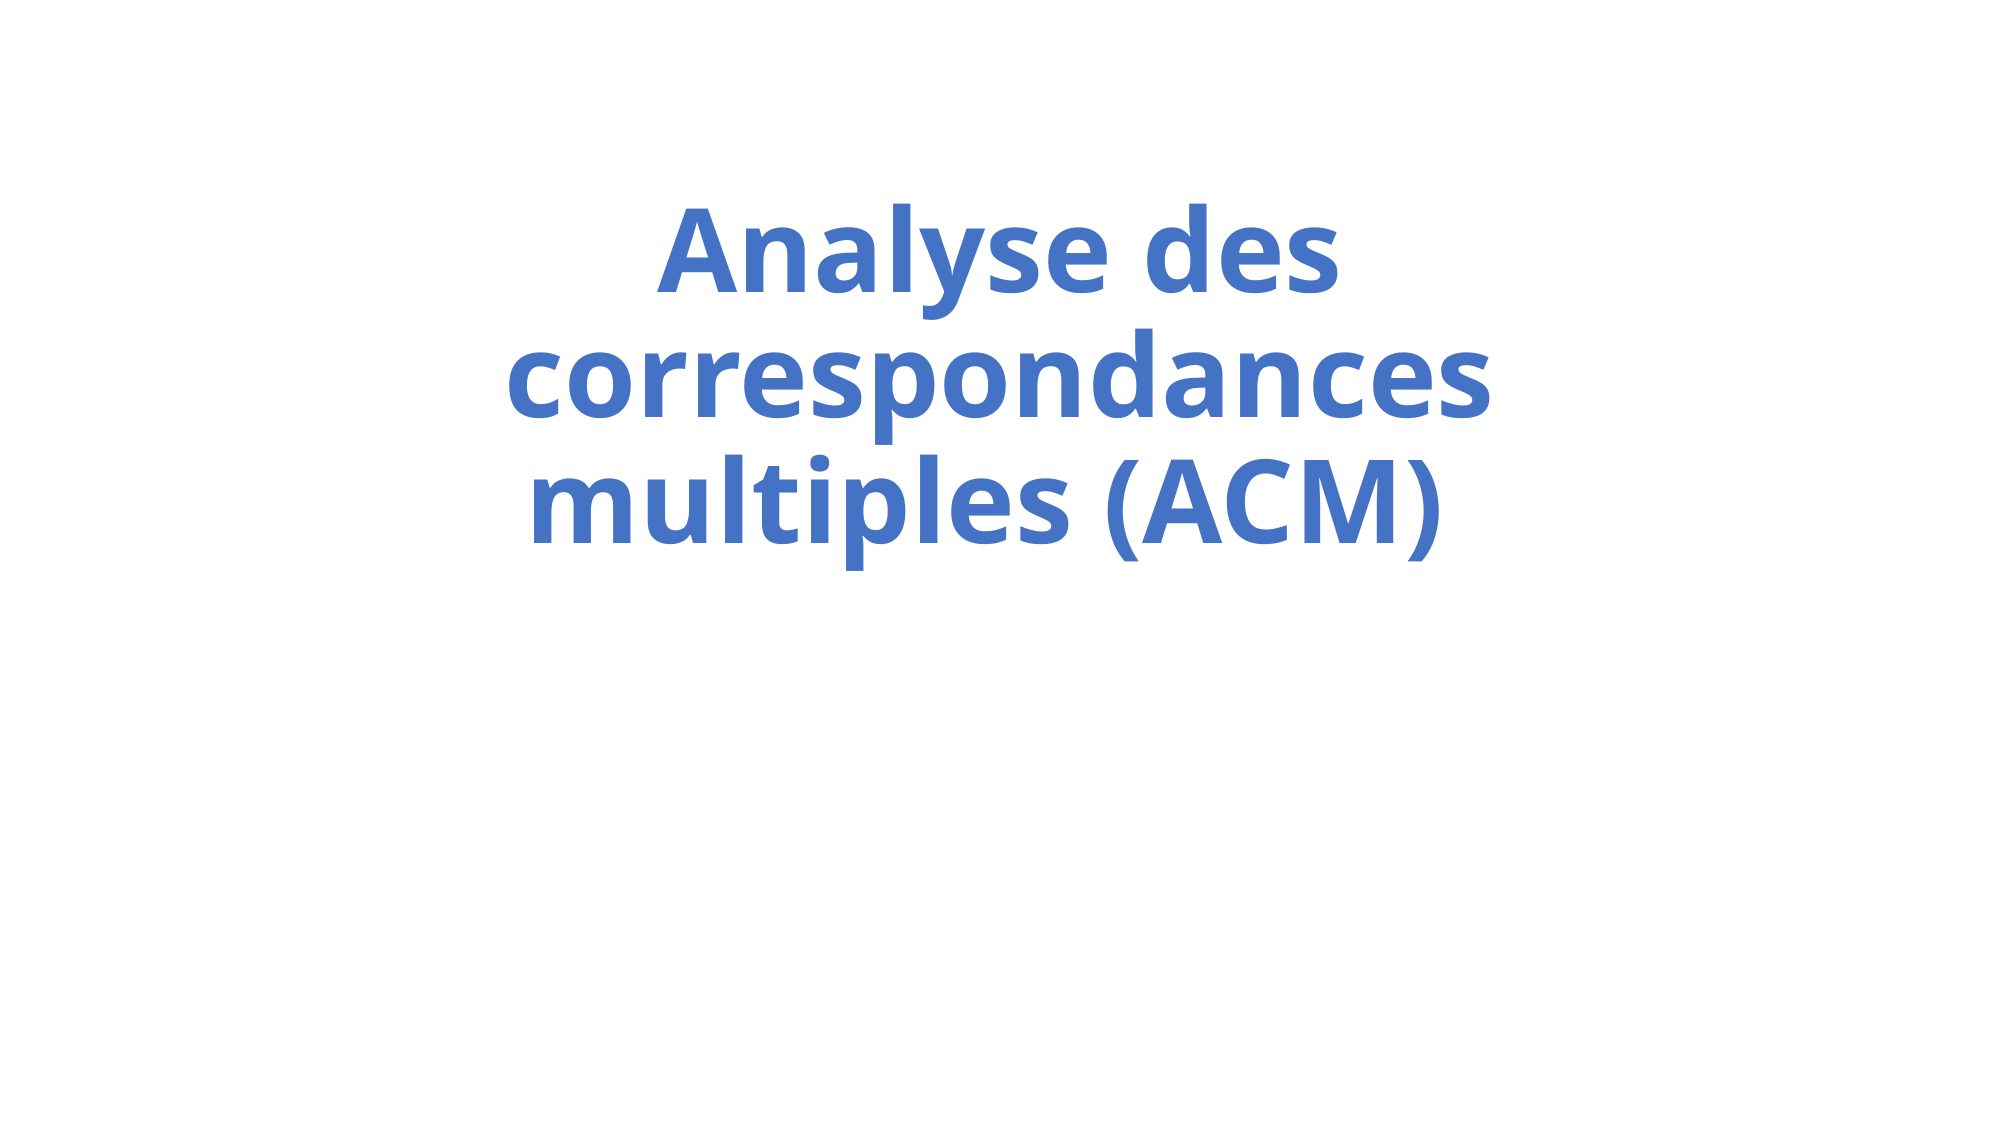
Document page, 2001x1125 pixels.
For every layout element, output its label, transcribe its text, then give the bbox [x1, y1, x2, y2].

title Analyse des correspondances multiples (ACM) [249, 184, 1750, 576]
